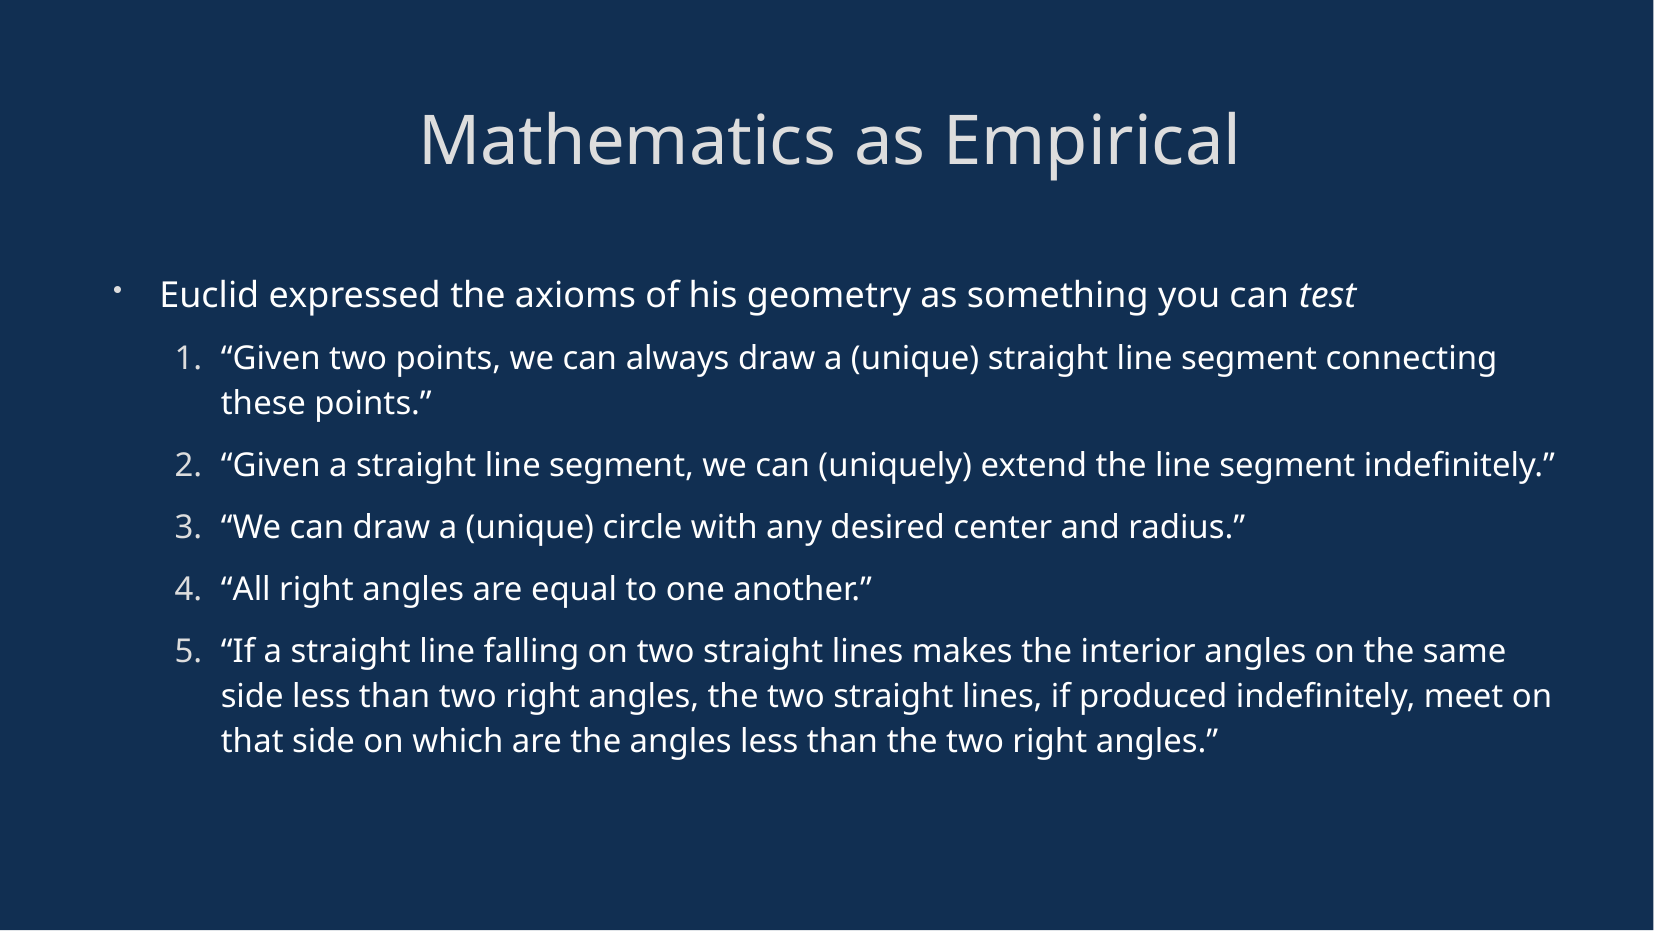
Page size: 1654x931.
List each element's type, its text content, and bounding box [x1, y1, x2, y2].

title Mathematics as Empirical [97, 56, 1563, 220]
list Euclid expressed the axioms of his geometry as something you can test “Given two points, we can always draw a (unique) straight line segment connecting these points.” “Given a straight line segment, we can (uniquely) extend the line segment indefinitely.” “We can draw a (unique) circle with any desired center and radius.” “All right angles are equal to one another.” “If a straight line falling on two straight lines makes the interior angles on the same side less than two right angles, the two straight lines, if produced indefinitely, meet on that side on which are the angles less than the two right angles.” [97, 268, 1563, 806]
